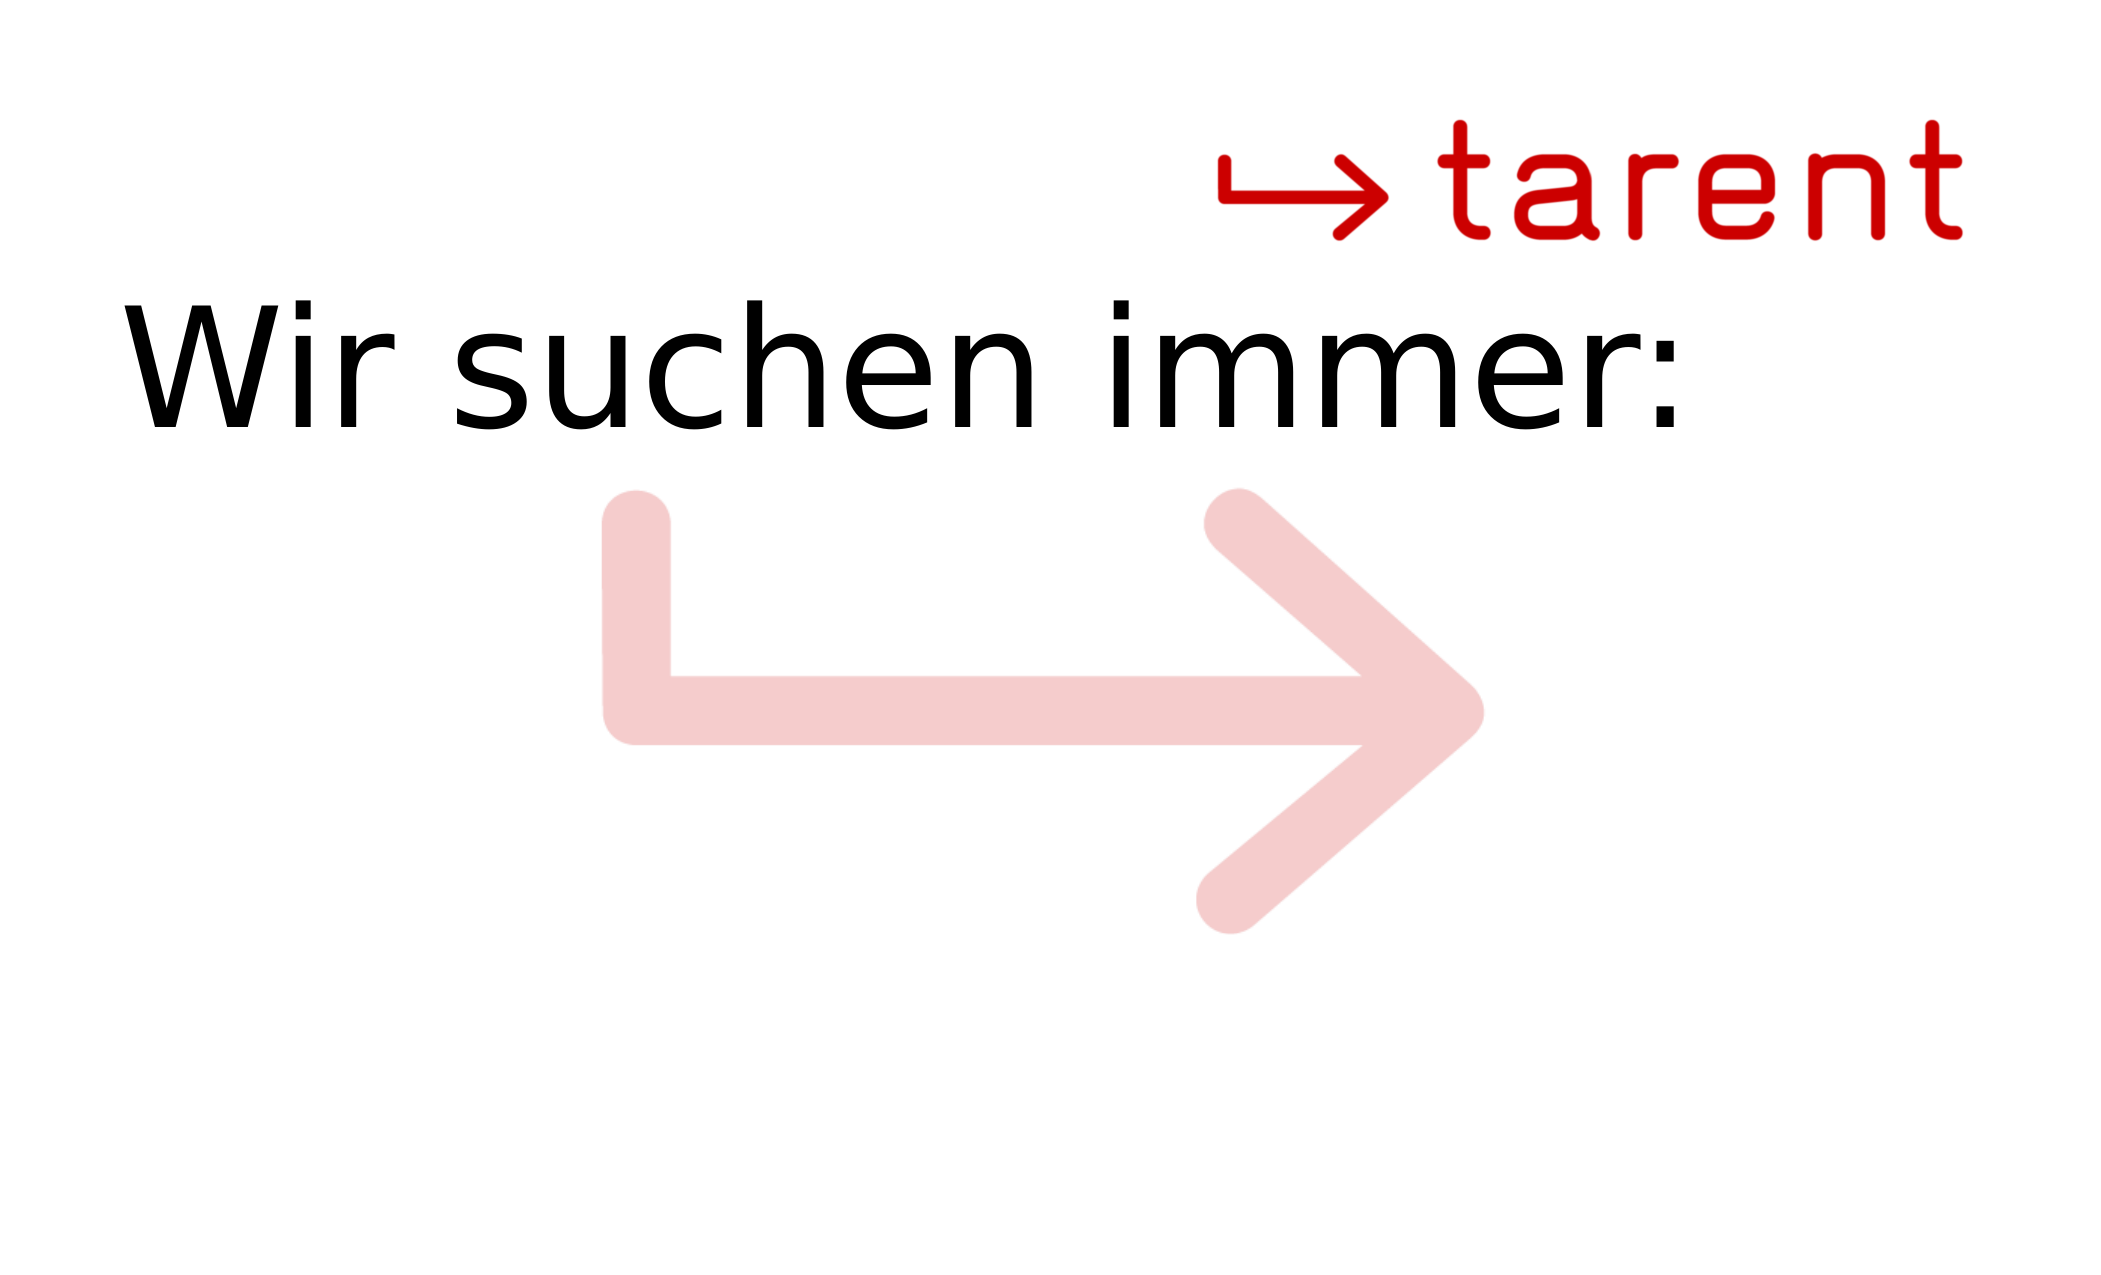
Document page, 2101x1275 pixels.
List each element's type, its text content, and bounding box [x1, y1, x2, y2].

text_box Wir suchen immer: [104, 265, 1957, 983]
picture [1216, 118, 1964, 242]
